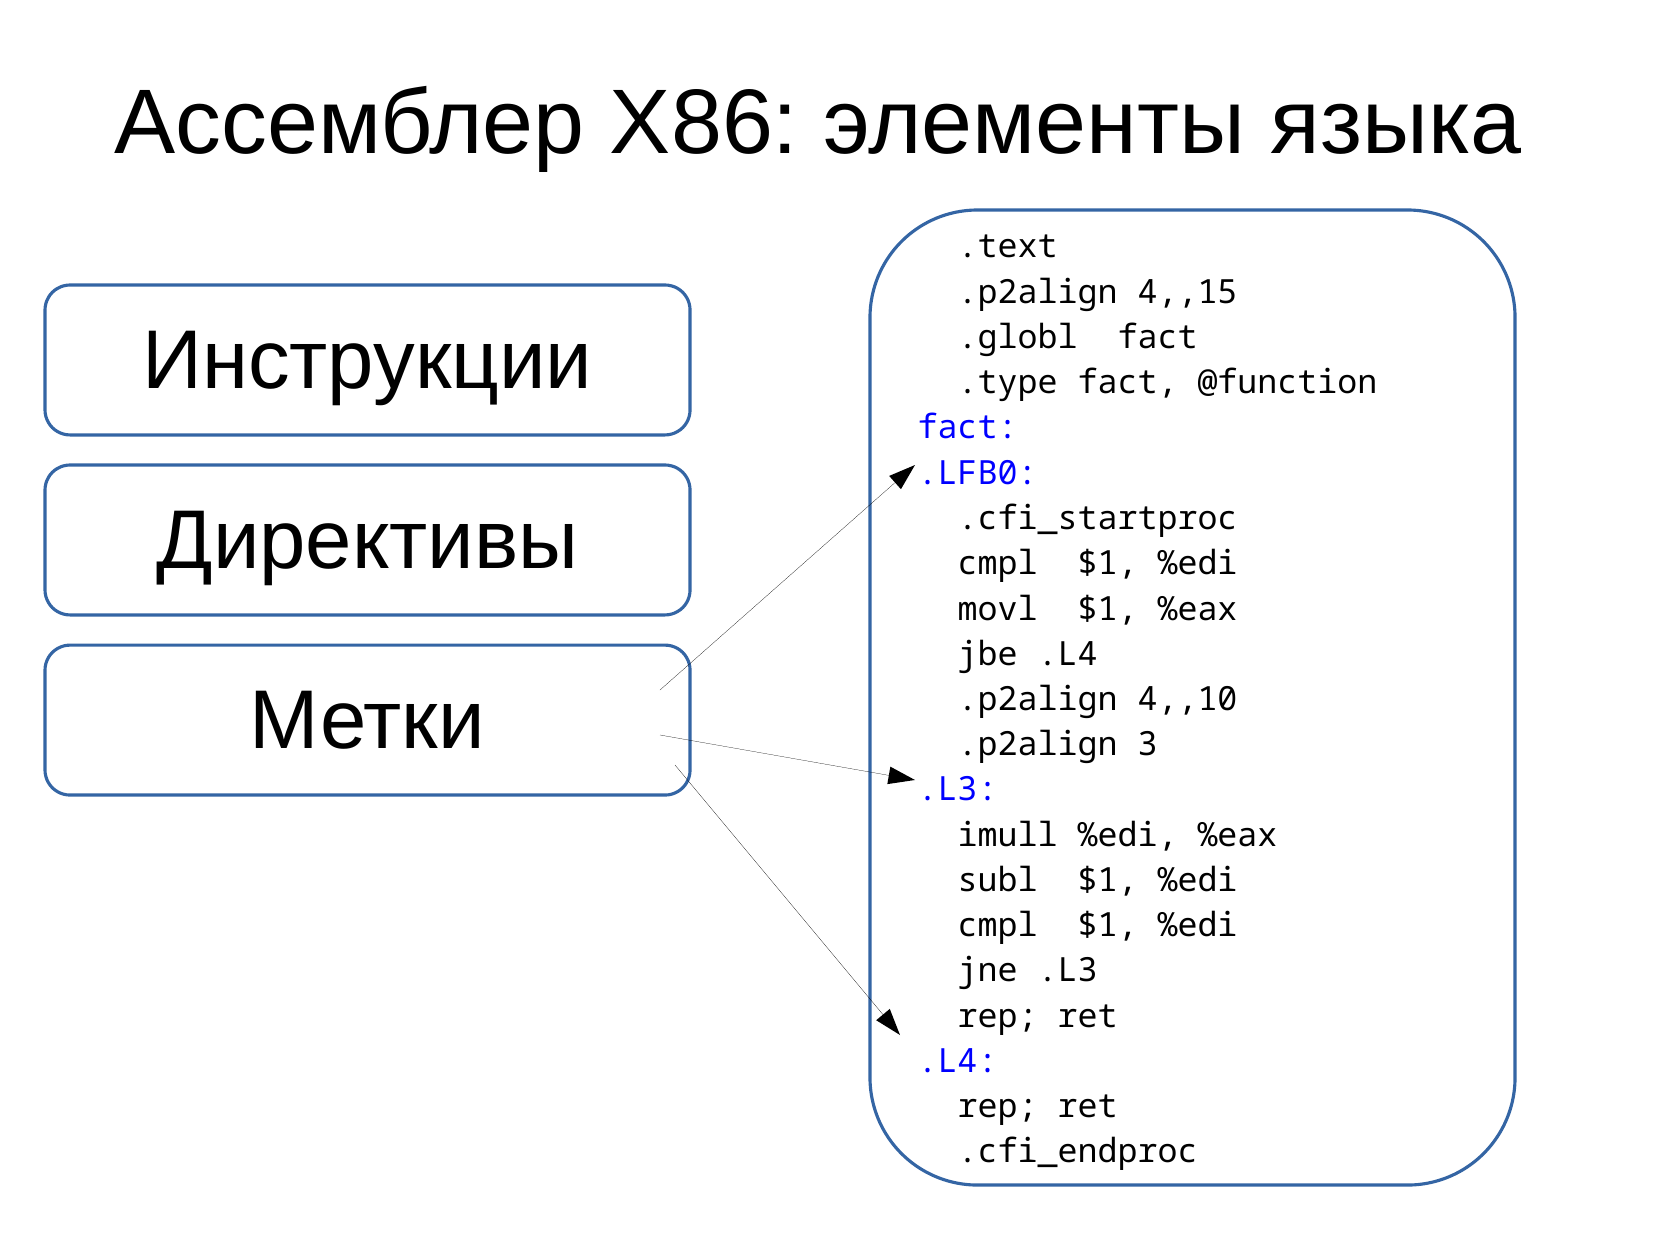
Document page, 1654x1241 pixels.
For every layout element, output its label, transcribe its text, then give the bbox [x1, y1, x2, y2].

title Ассемблер X86: элементы языка [75, 17, 1564, 226]
text_box Метки [45, 645, 691, 796]
text_box Инструкции [45, 285, 691, 435]
text_box Директивы [45, 465, 691, 615]
text_box .text .p2align 4,,15 .globl fact .type fact, @function fact: .LFB0: .cfi_startproc cmpl $1, %edi movl $1, %eax jbe .L4 .p2align 4,,10 .p2align 3 .L3: imull %edi, %eax subl $1, %edi cmpl $1, %edi jne .L3 rep; ret .L4: rep; ret .cfi_endproc [870, 210, 1516, 1186]
